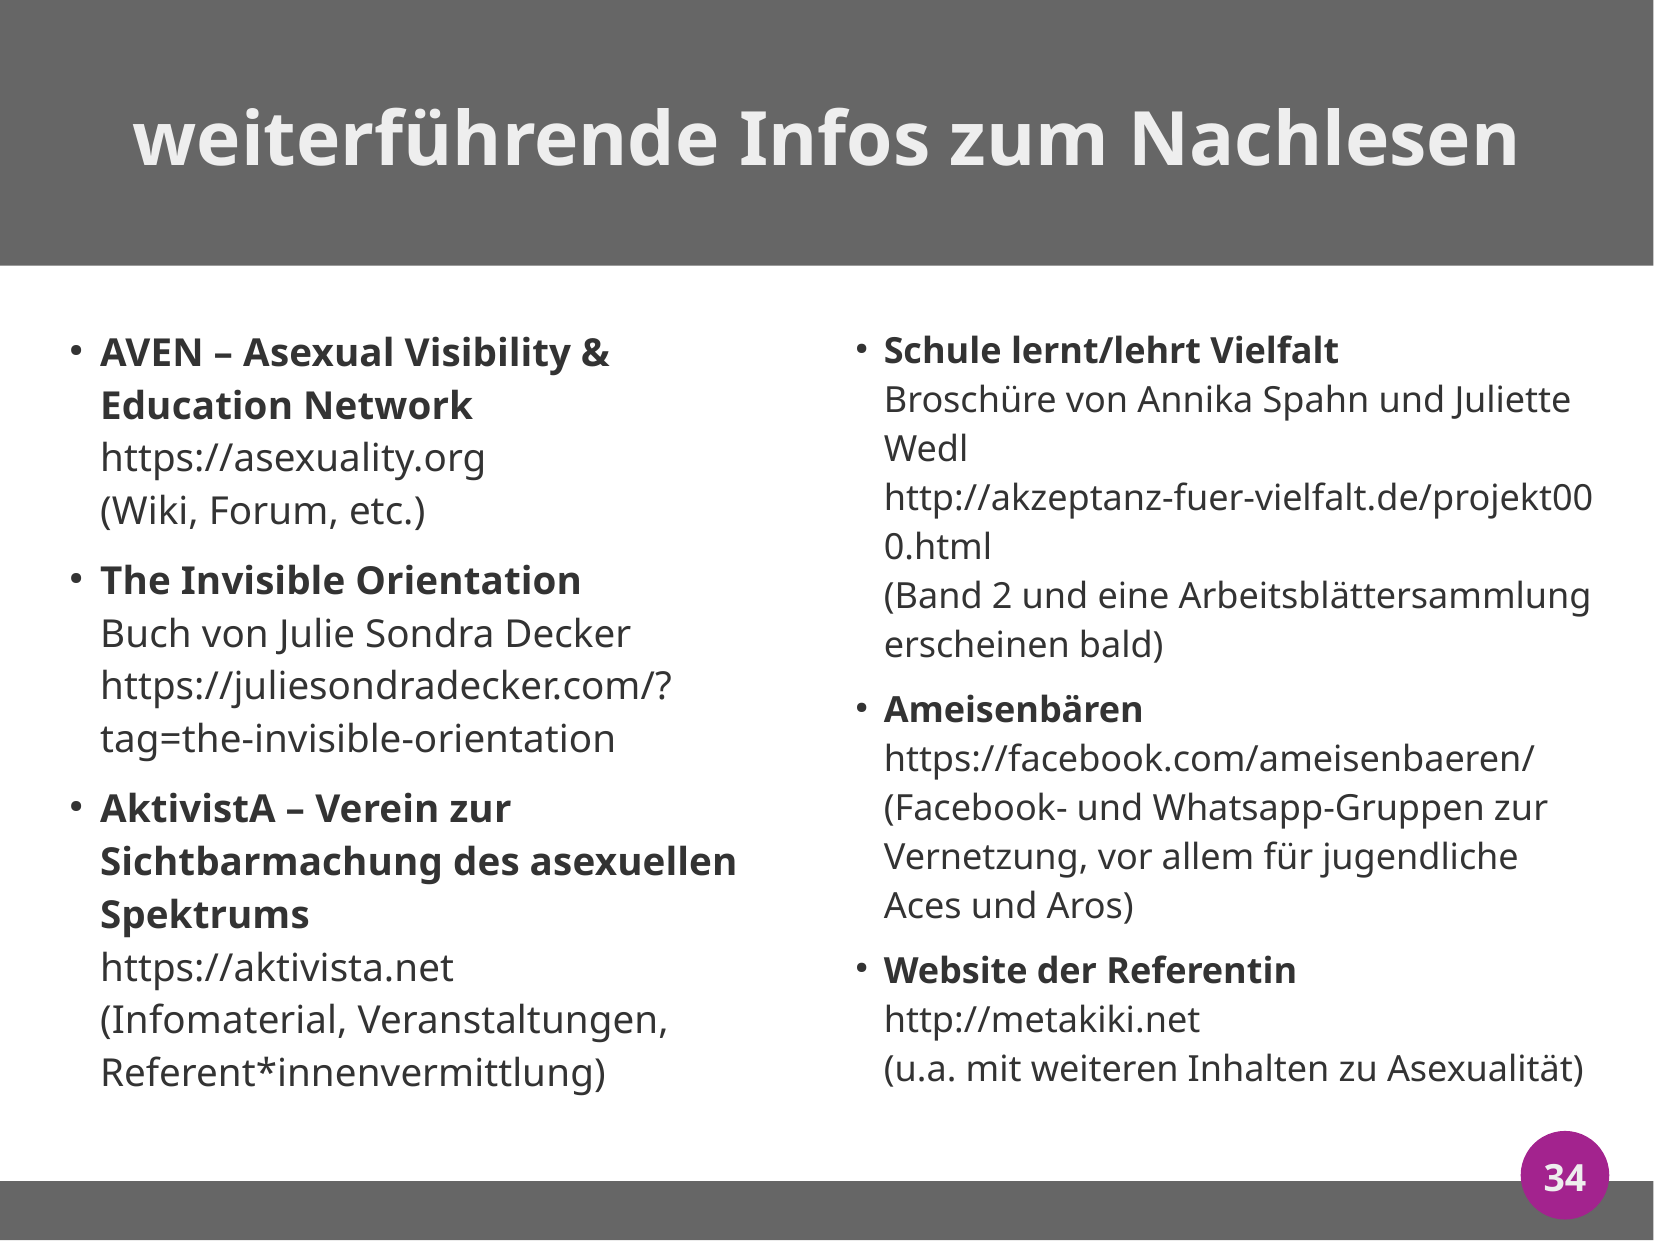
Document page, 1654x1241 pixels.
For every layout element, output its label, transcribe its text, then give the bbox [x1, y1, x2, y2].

title weiterführende Infos zum Nachlesen [59, 11, 1595, 260]
list Schule lernt/lehrt Vielfalt Broschüre von Annika Spahn und Juliette Wedl http://akzeptanz-fuer-vielfalt.de/projekt000.html (Band 2 und eine Arbeitsblättersammlung erscheinen bald) Ameisenbären https://facebook.com/ameisenbaeren/ (Facebook- und Whatsapp-Gruppen zur Vernetzung, vor allem für jugendliche Aces und Aros) Website der Referentin http://metakiki.net (u.a. mit weiteren Inhalten zu Asexualität) [845, 324, 1596, 1152]
list AVEN – Asexual Visibility & Education Network https://asexuality.org (Wiki, Forum, etc.) The Invisible Orientation Buch von Julie Sondra Decker https://juliesondradecker.com/?tag=the-invisible-orientation AktivistA – Verein zur Sichtbarmachung des asexuellen Spektrums https://aktivista.net (Infomaterial, Veranstaltungen, Referent*innenvermittlung) [59, 324, 809, 1152]
